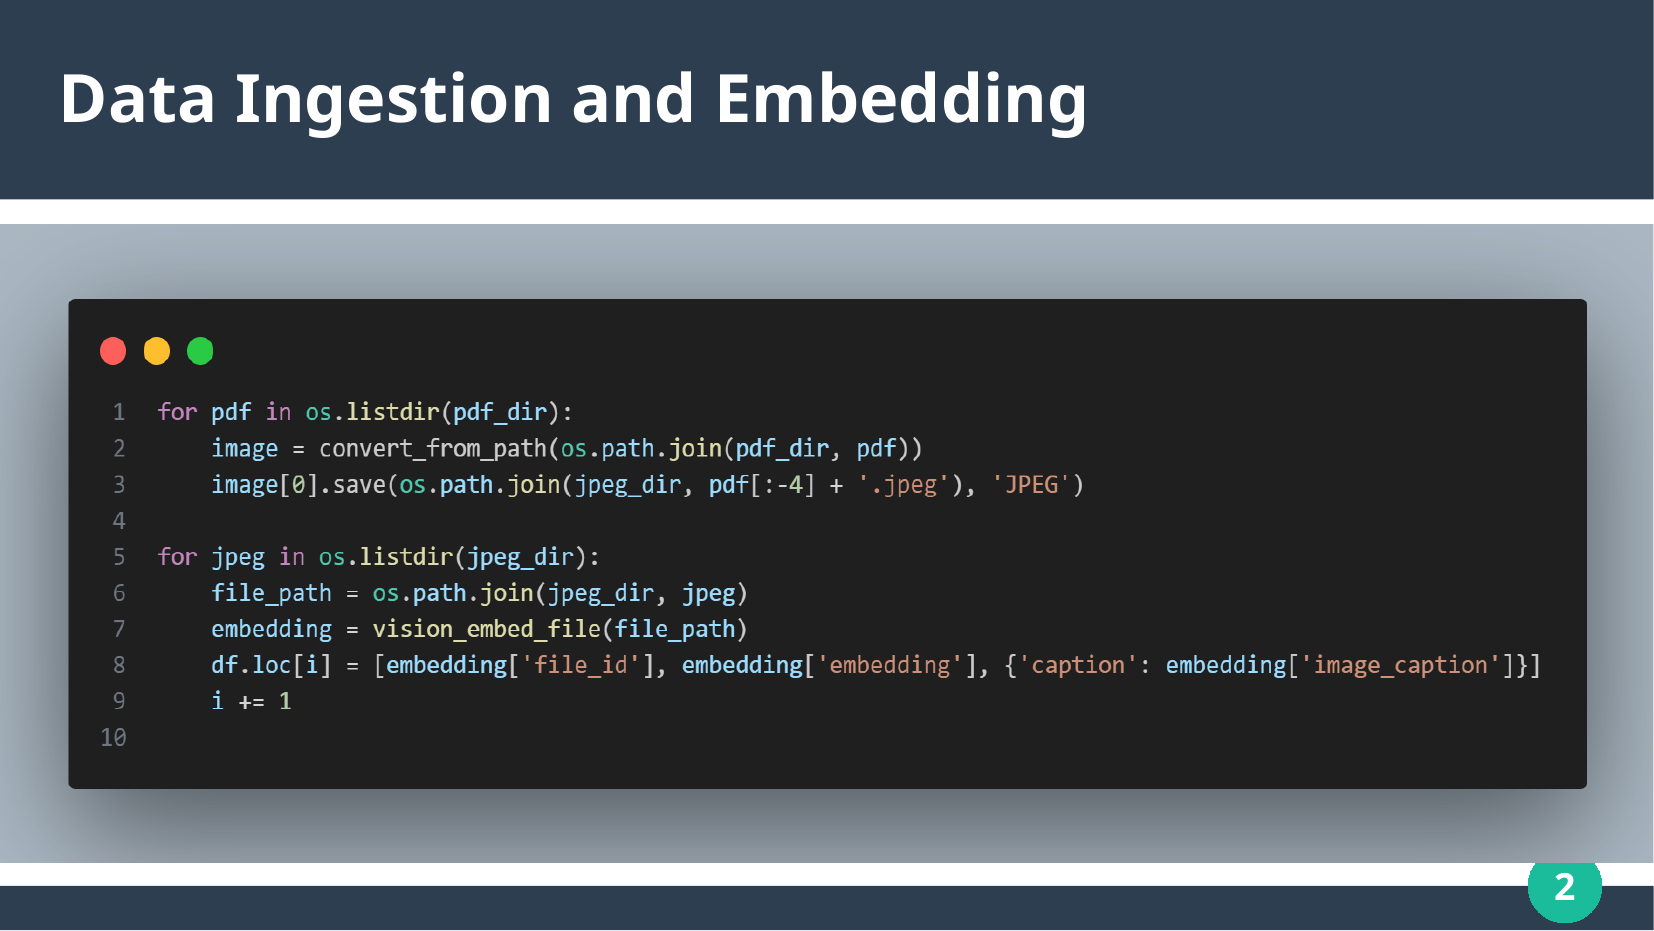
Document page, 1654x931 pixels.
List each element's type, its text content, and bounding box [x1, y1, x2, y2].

picture [0, 224, 1654, 863]
list [59, 863, 1595, 901]
title Data Ingestion and Embedding [59, 37, 1595, 156]
